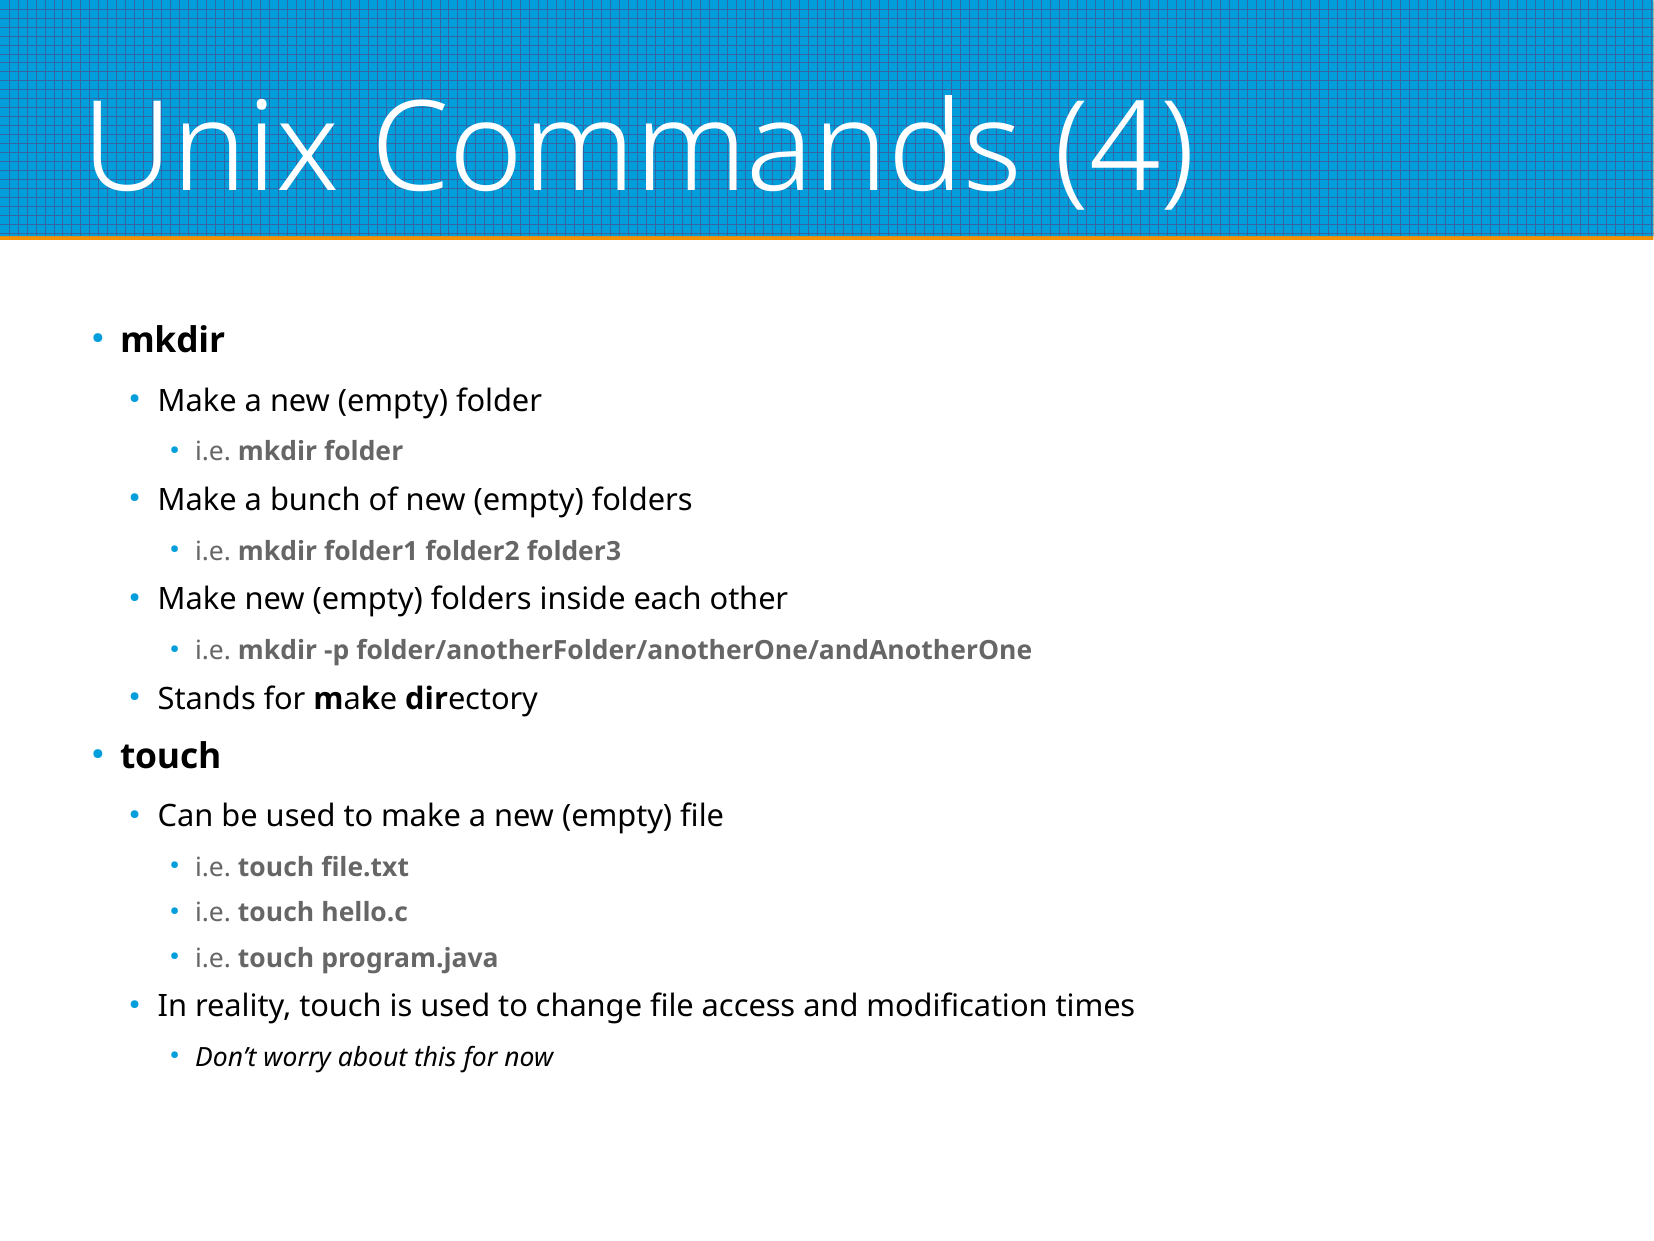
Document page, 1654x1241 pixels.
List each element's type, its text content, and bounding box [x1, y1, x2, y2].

title Unix Commands (4) [82, 19, 1571, 227]
list mkdir Make a new (empty) folder i.e. mkdir folder Make a bunch of new (empty) folders i.e. mkdir folder1 folder2 folder3 Make new (empty) folders inside each other i.e. mkdir -p folder/anotherFolder/anotherOne/andAnotherOne Stands for make directory touch Can be used to make a new (empty) file i.e. touch file.txt i.e. touch hello.c i.e. touch program.java In reality, touch is used to change file access and modification times Don’t worry about this for now [82, 314, 1563, 1081]
